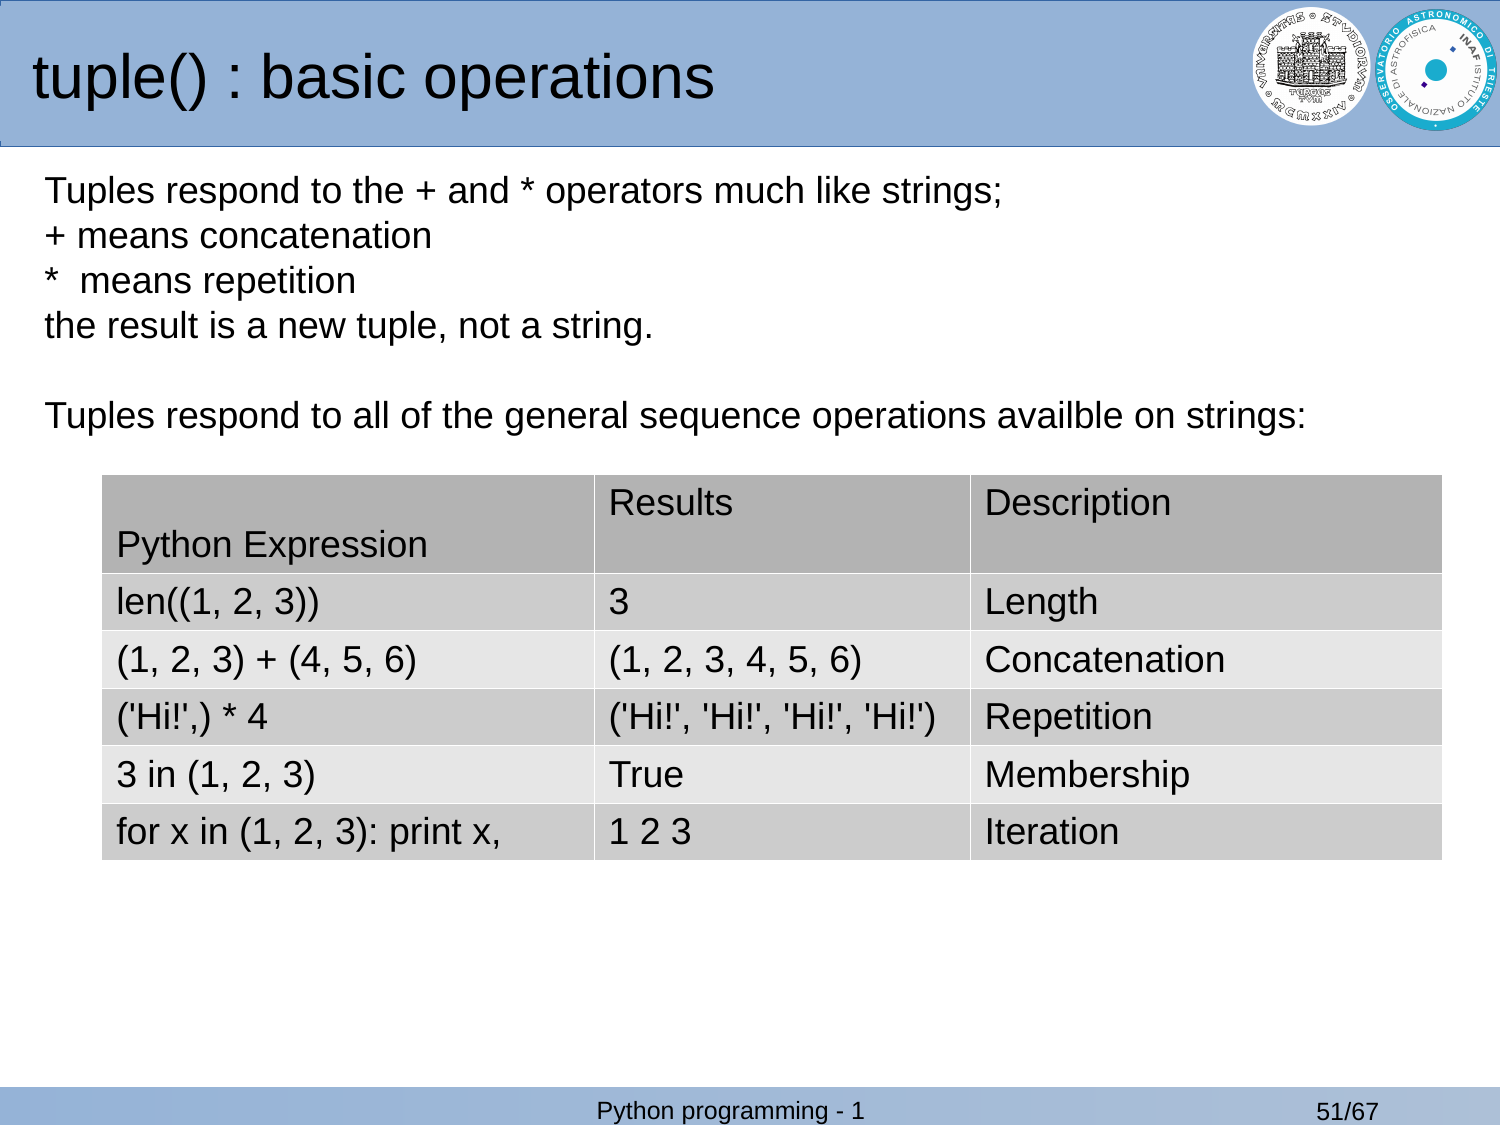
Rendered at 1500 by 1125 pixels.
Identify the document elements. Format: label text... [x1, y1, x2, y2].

picture [1253, 0, 1500, 156]
table_cell ('Hi!',) * 4 [102, 689, 594, 745]
table_cell (1, 2, 3, 4, 5, 6) [595, 631, 970, 688]
table_cell Length [971, 574, 1442, 630]
list Tuples respond to the + and * operators much like strings; + means concatenation * means repetition the result is a new tuple, not a string. Tuples respond to all of the general sequence operations availble on strings: [29, 158, 1500, 1071]
table_cell (1, 2, 3) + (4, 5, 6) [102, 631, 594, 688]
table_cell 3 [595, 574, 970, 630]
table_cell True [595, 746, 970, 803]
table_cell Concatenation [971, 631, 1442, 688]
table_header Description [971, 475, 1442, 573]
table_cell Membership [971, 746, 1442, 803]
table_cell ('Hi!', 'Hi!', 'Hi!', 'Hi!') [595, 689, 970, 745]
table_header Results [595, 475, 970, 573]
table_header Python Expression [102, 475, 594, 573]
table_cell Iteration [971, 804, 1442, 860]
table_cell 1 2 3 [595, 804, 970, 860]
text_box tuple() : basic operations [0, 5, 1253, 141]
table_cell Repetition [971, 689, 1442, 745]
table_cell len((1, 2, 3)) [102, 574, 594, 630]
table_cell 3 in (1, 2, 3) [102, 746, 594, 803]
table_cell for x in (1, 2, 3): print x, [102, 804, 594, 860]
